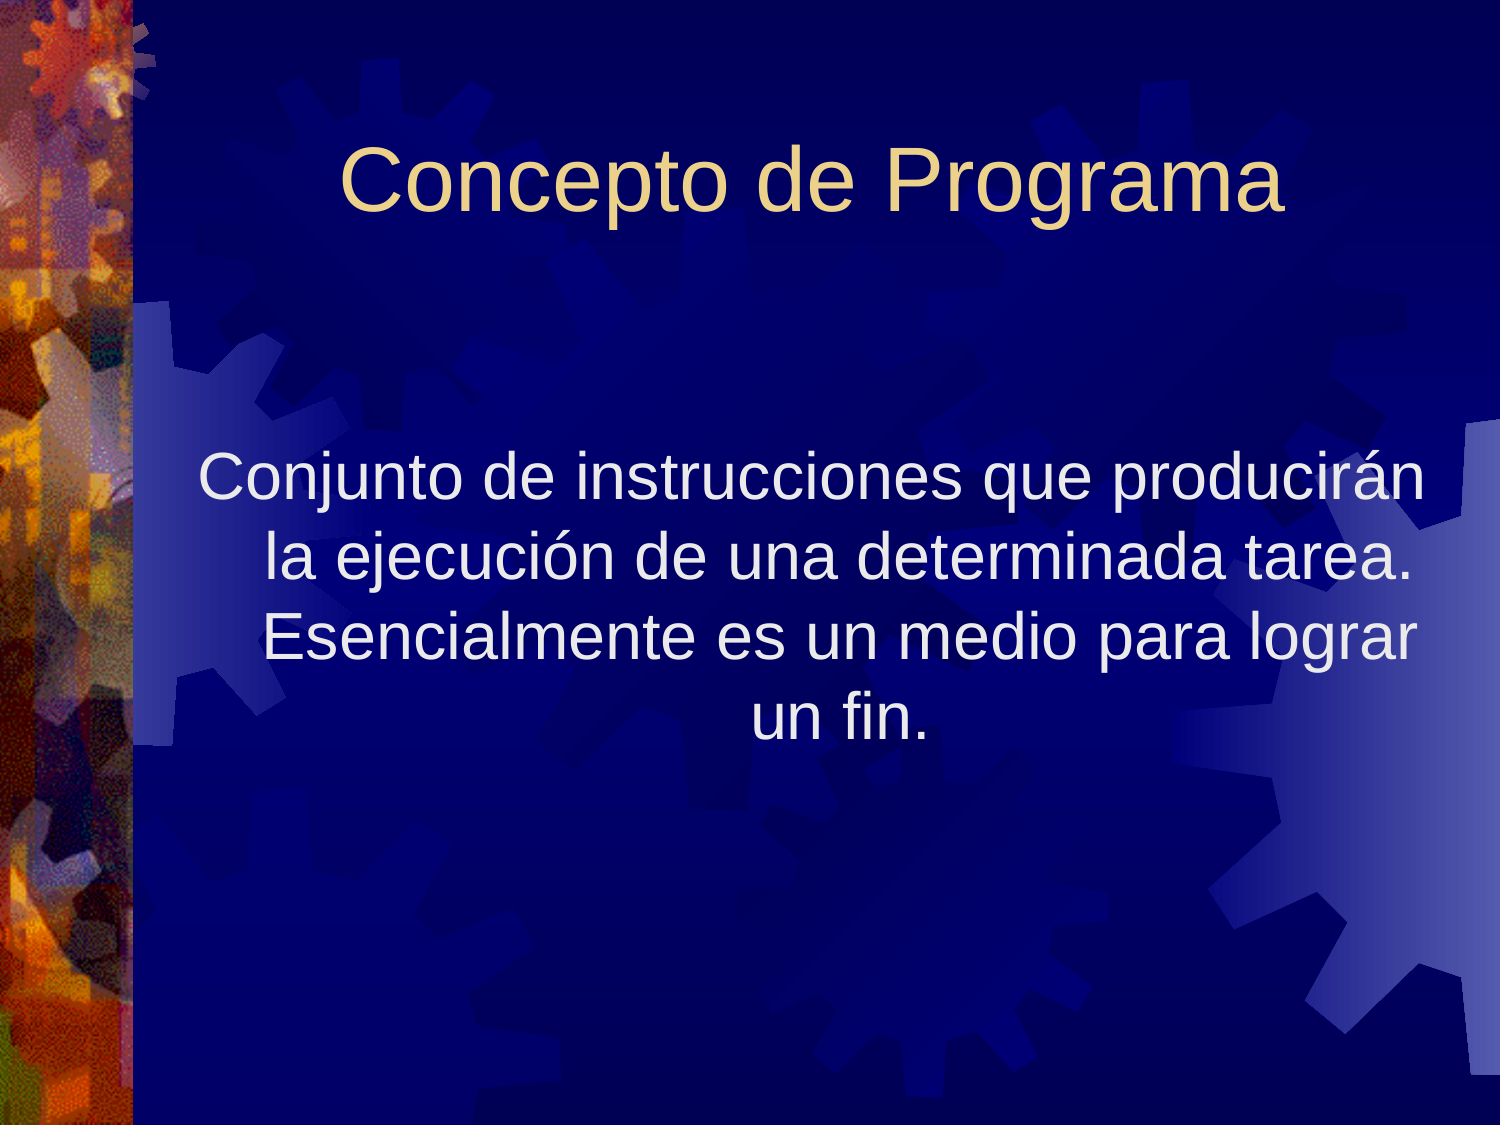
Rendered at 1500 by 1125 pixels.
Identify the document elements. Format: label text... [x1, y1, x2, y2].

list Conjunto de instrucciones que producirán la ejecución de una determinada tarea. Esencialmente es un medio para lograr un fin. [174, 424, 1450, 825]
title Concepto de Programa [174, 49, 1450, 238]
picture [0, 0, 133, 1125]
